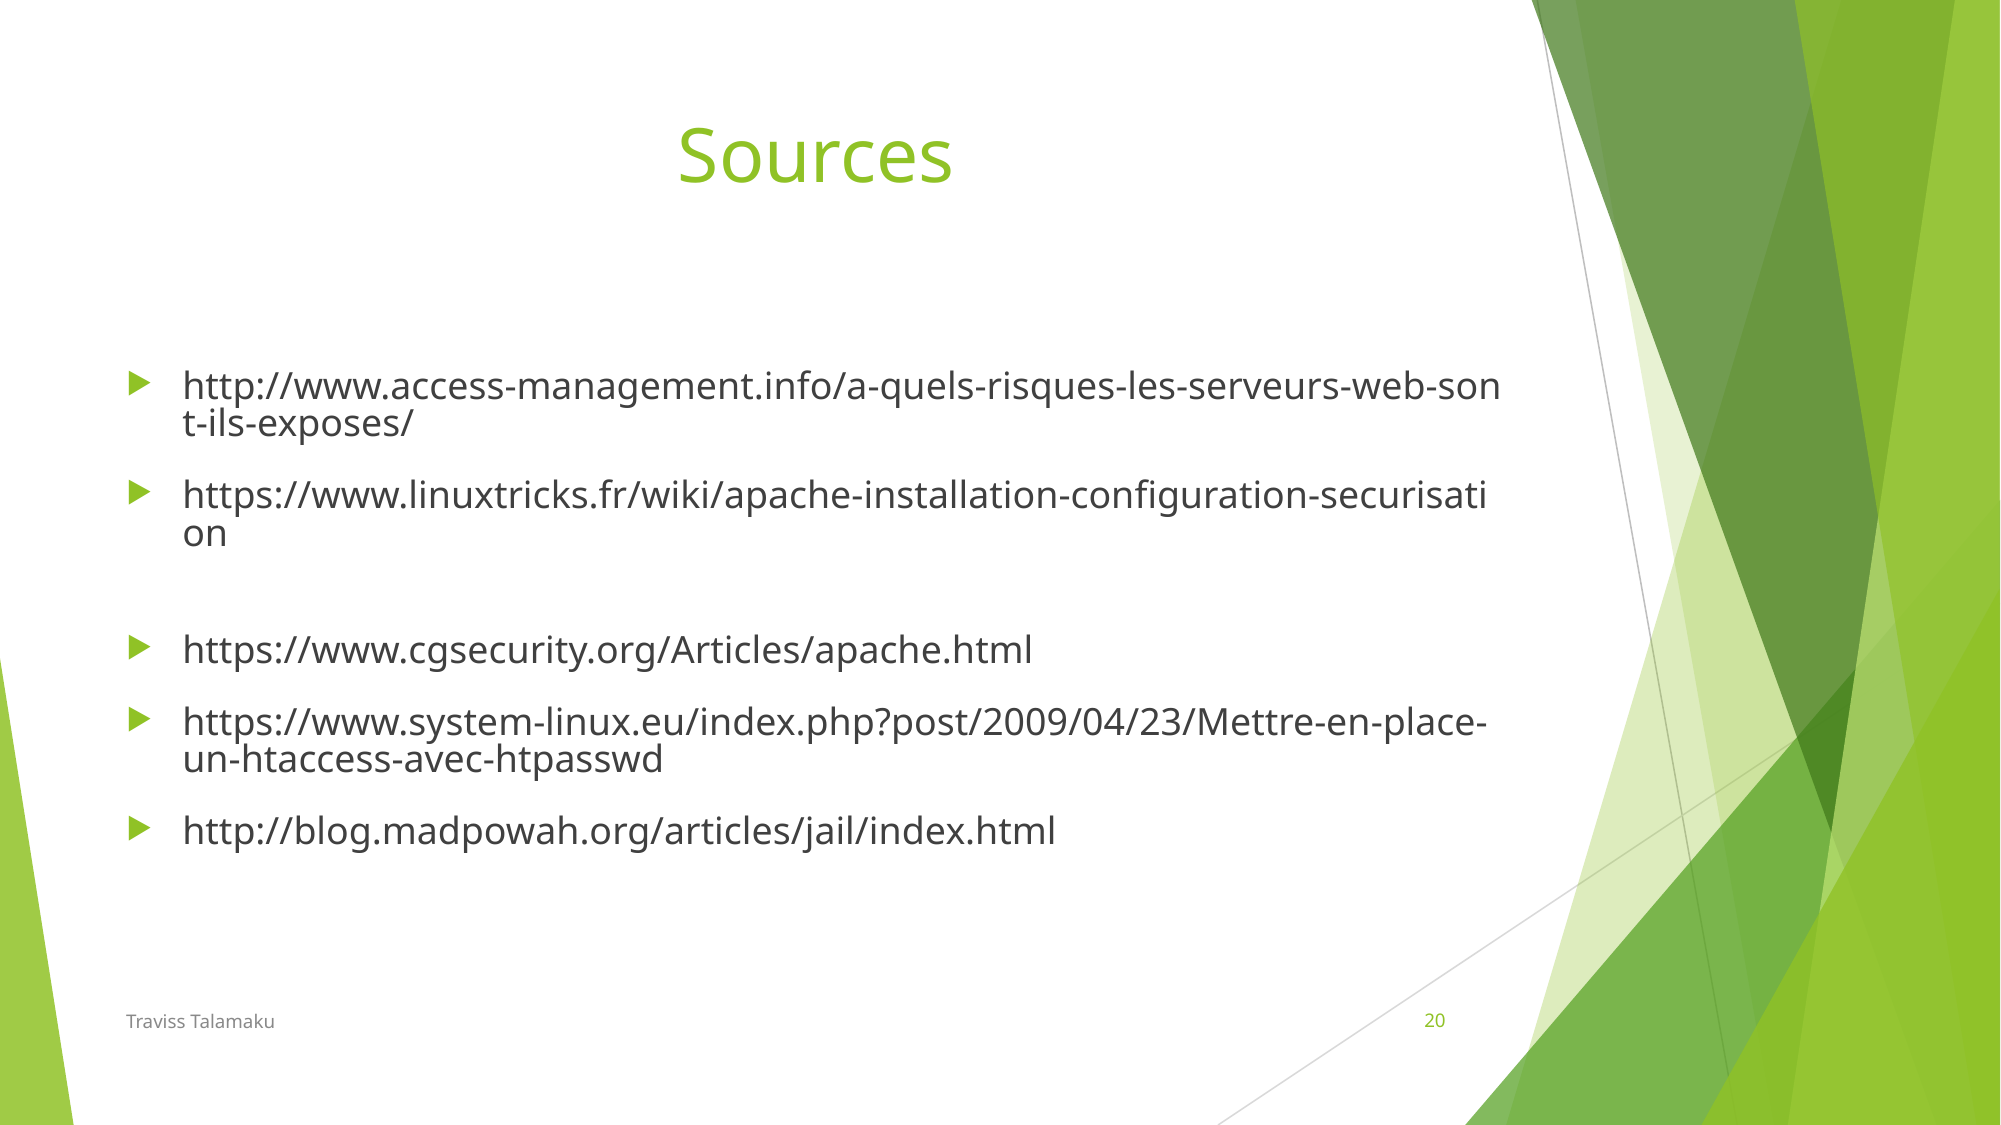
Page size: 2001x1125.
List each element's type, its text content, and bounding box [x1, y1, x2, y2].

list http://www.access-management.info/a-quels-risques-les-serveurs-web-sont-ils-exposes/ https://www.linuxtricks.fr/wiki/apache-installation-configuration-securisation https://www.cgsecurity.org/Articles/apache.html https://www.system-linux.eu/index.php?post/2009/04/23/Mettre-en-place-un-htaccess-avec-htpasswd http://blog.madpowah.org/articles/jail/index.html [111, 354, 1522, 992]
text_box Traviss Talamaku [111, 991, 1145, 1051]
text_box [1409, 991, 1522, 1051]
title Sources [111, 99, 1522, 317]
